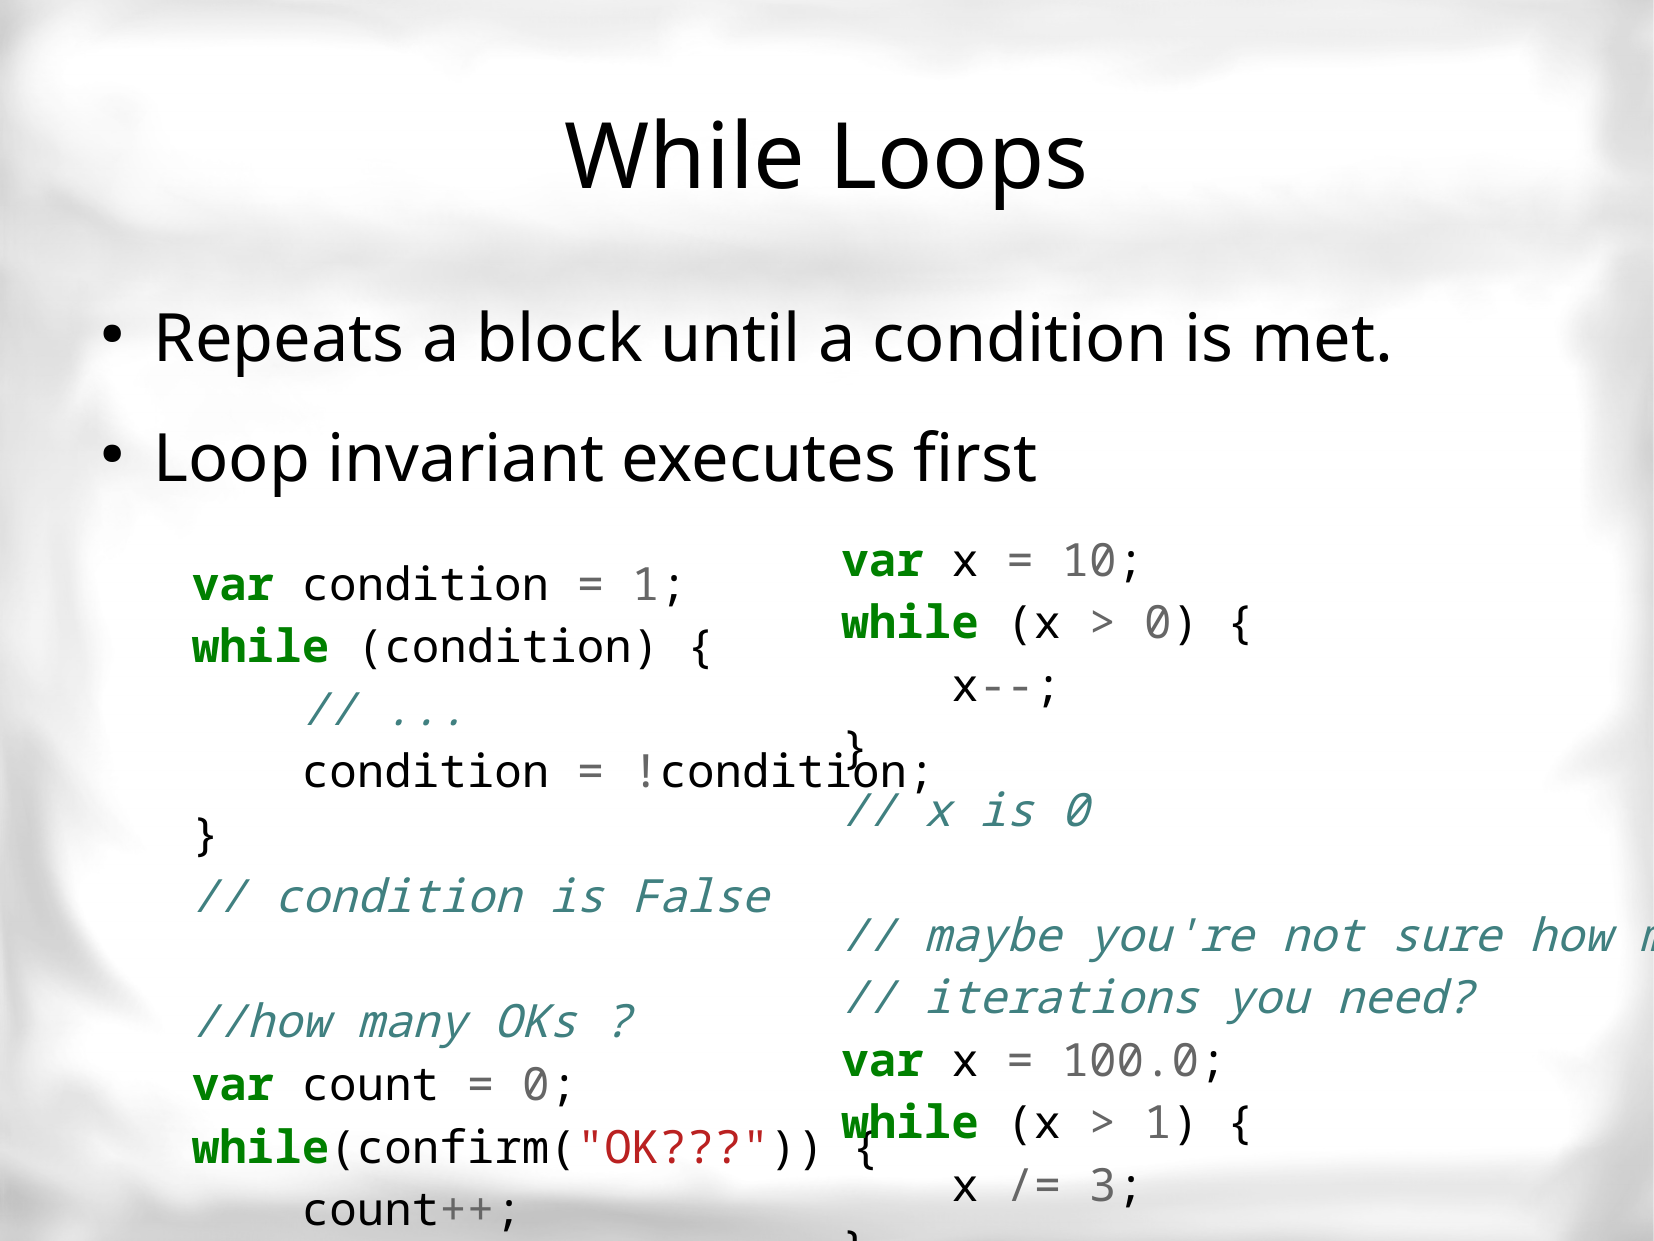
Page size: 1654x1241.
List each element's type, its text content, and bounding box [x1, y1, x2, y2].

text_box var x = 10; while (x > 0) { x--; } // x is 0 // maybe you're not sure how many // iterations you need? var x = 100.0; while (x > 1) { x /= 3; } // x is 0.41152263374485604 [826, 519, 1616, 1176]
list Repeats a block until a condition is met. Loop invariant executes first [82, 290, 1538, 1010]
picture [0, 0, 1654, 1241]
text_box var condition = 1; while (condition) { // ... condition = !condition; } // condition is False //how many OKs ? var count = 0; while(confirm("OK???")) { count++; } // alert(count); [177, 481, 828, 1229]
title While Loops [82, 49, 1571, 257]
